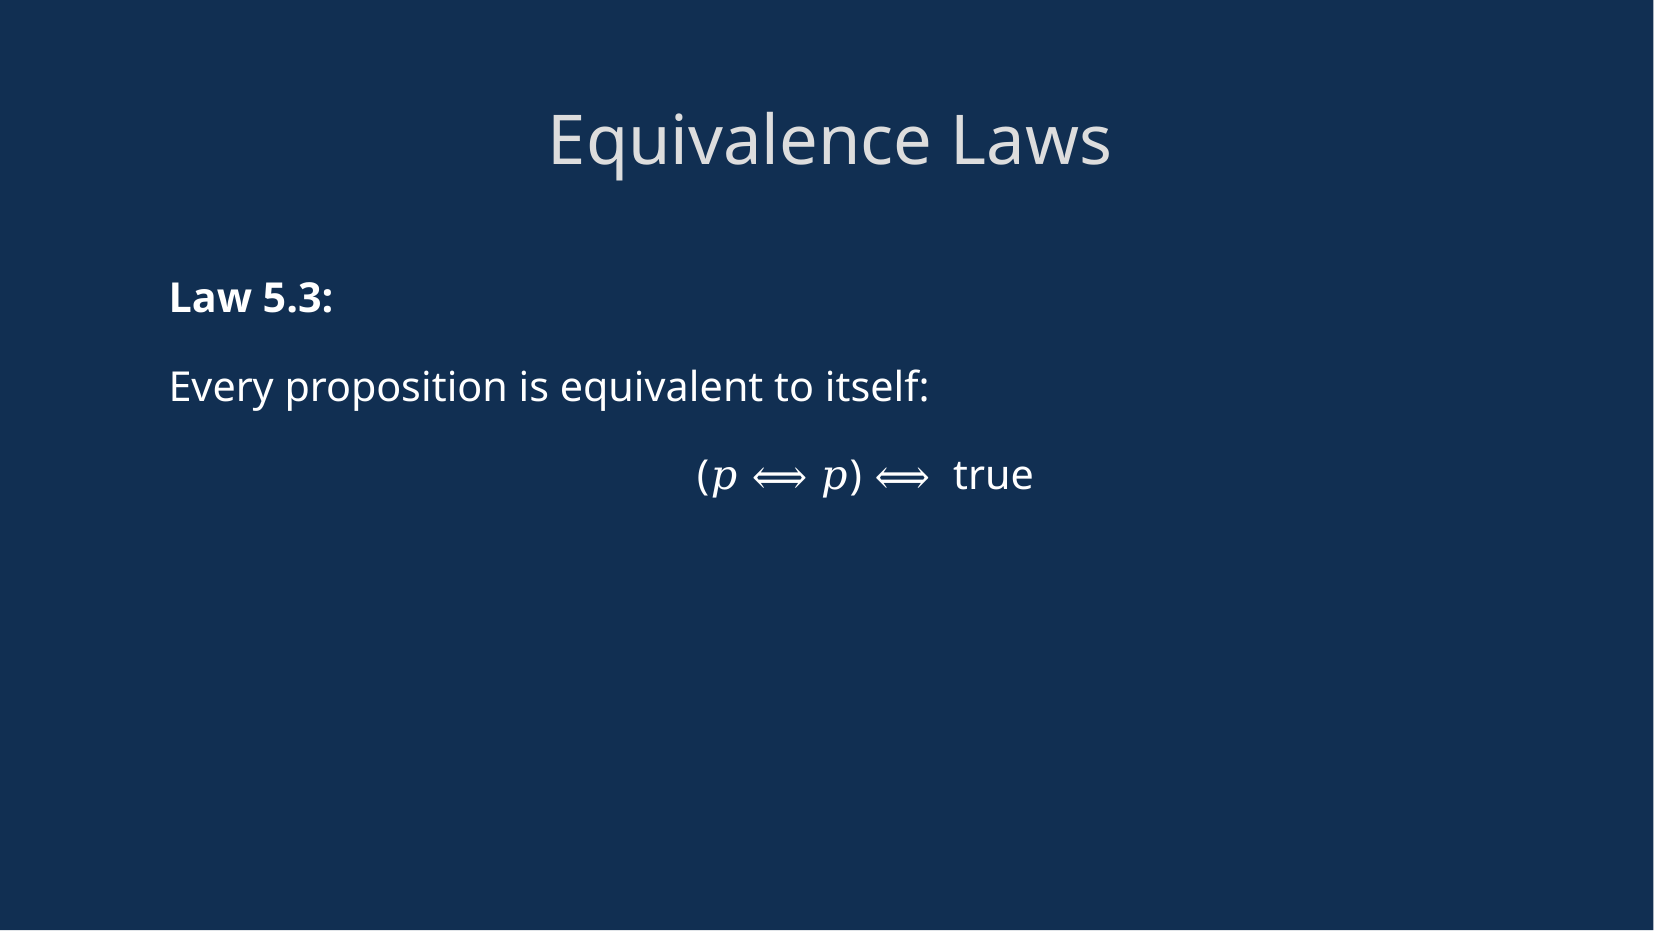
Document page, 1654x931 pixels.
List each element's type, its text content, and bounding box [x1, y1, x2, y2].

list Law 5.3: Every proposition is equivalent to itself: (𝑝 ⟺ 𝑝) ⟺ true [97, 268, 1563, 806]
title Equivalence Laws [97, 56, 1563, 220]
